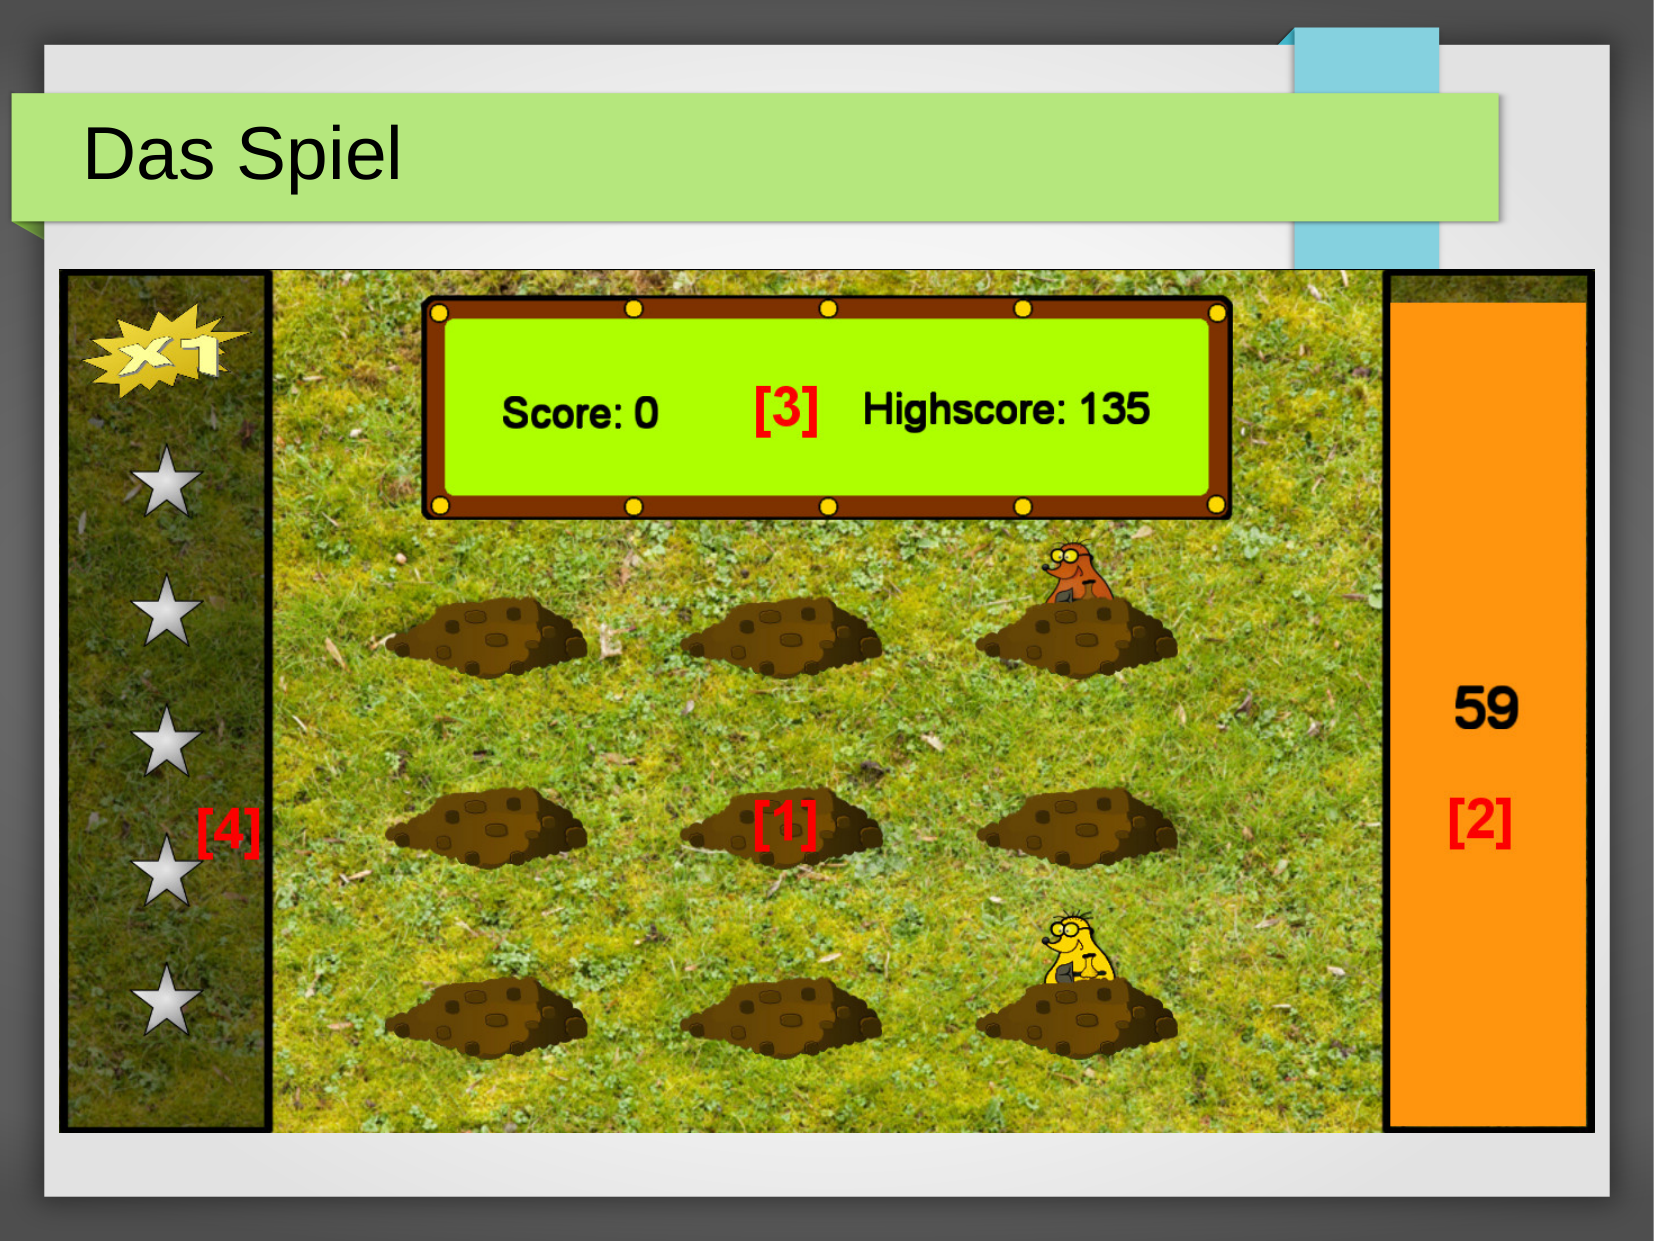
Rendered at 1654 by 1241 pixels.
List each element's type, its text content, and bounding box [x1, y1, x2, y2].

title Das Spiel [82, 94, 1264, 213]
picture [0, 0, 1654, 1241]
